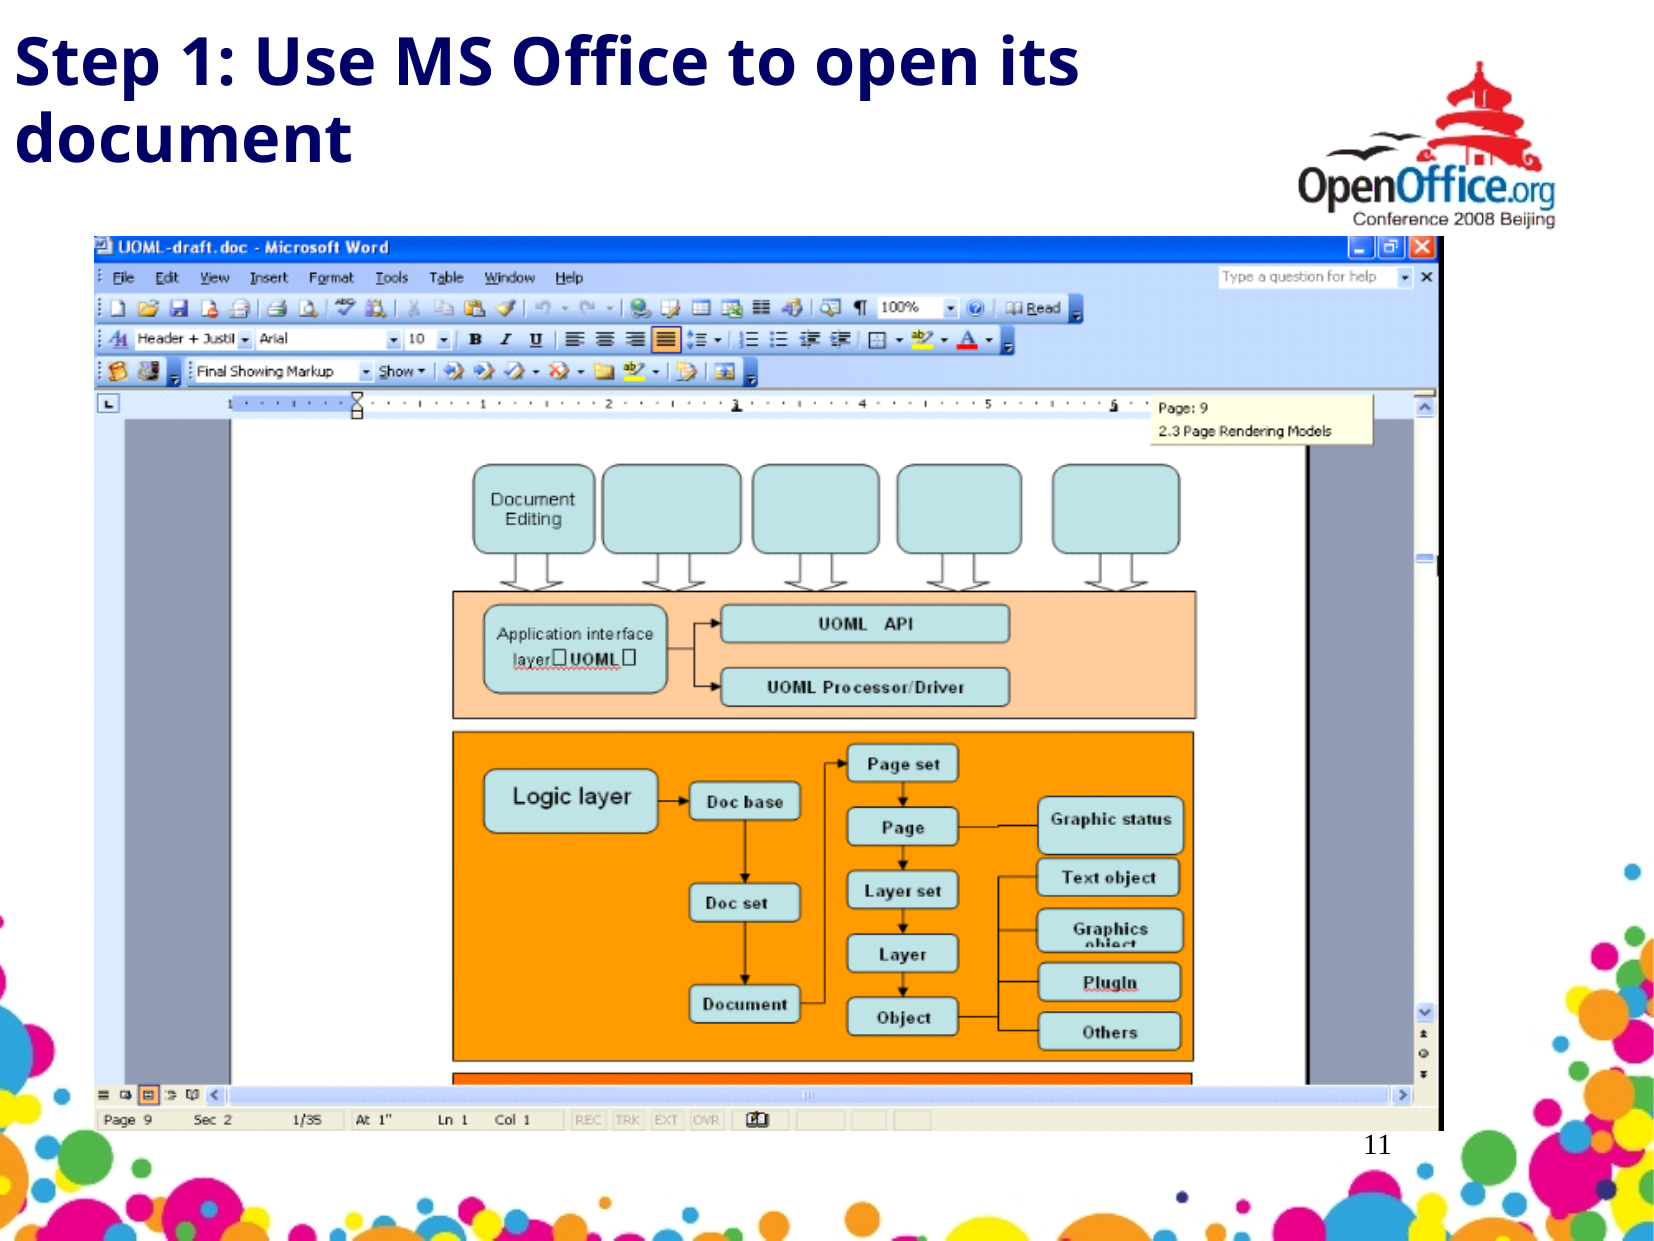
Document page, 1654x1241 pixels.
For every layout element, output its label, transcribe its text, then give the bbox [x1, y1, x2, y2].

text_box Step 1: Use MS Office to open its document [0, 0, 1447, 207]
picture [0, 51, 1654, 1241]
